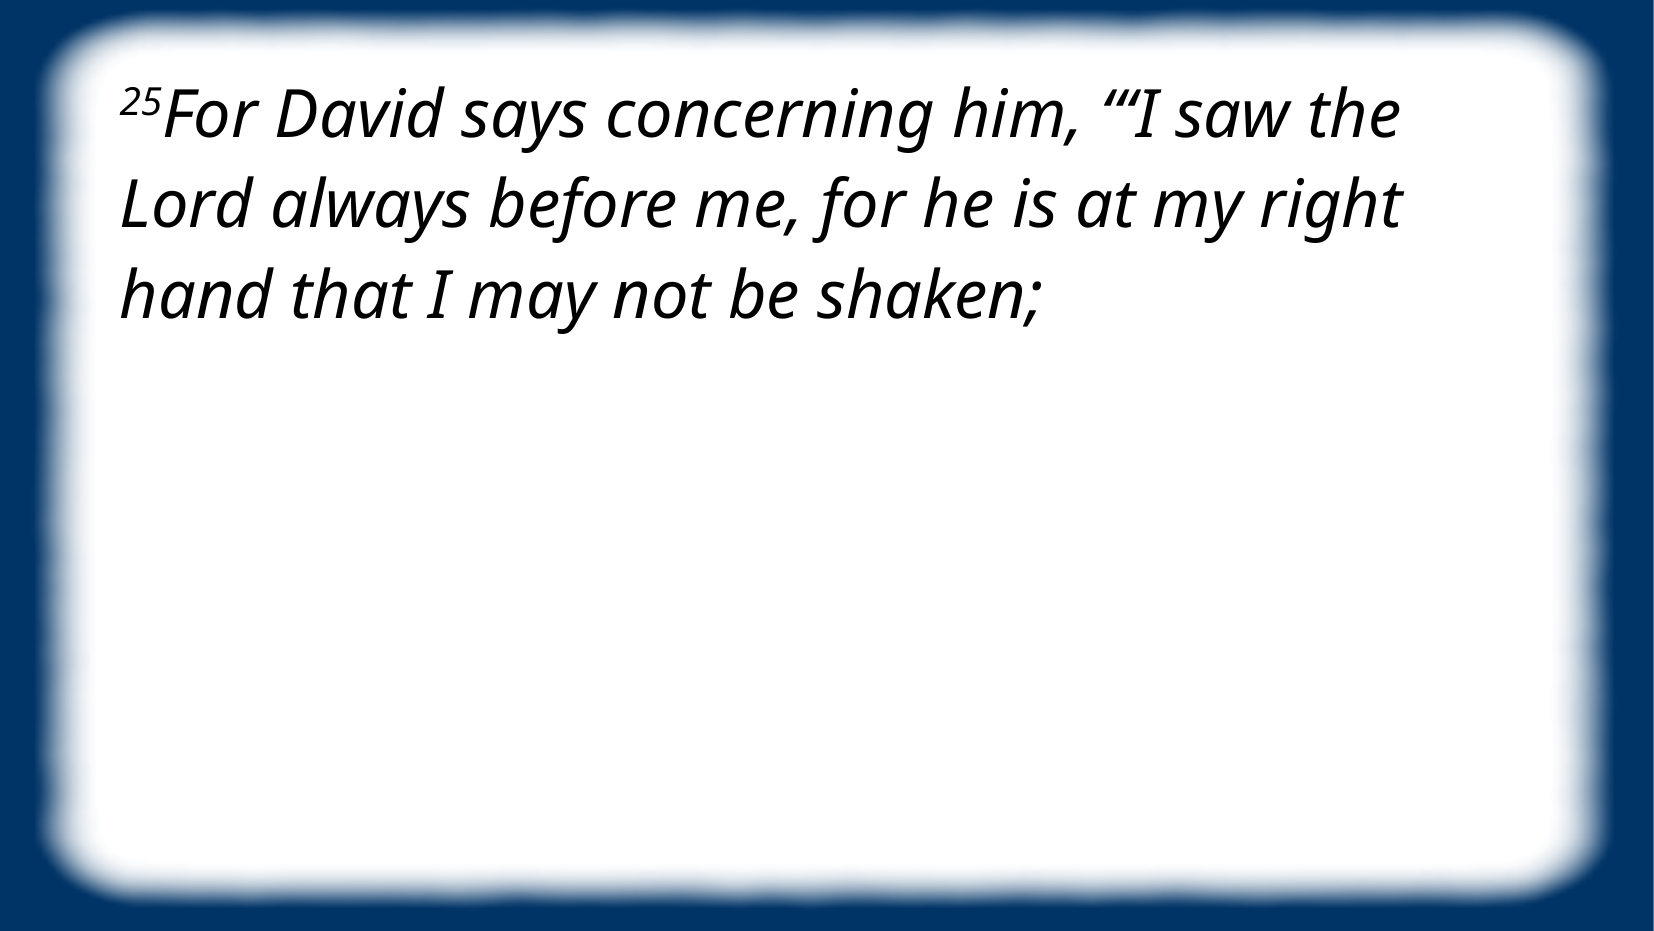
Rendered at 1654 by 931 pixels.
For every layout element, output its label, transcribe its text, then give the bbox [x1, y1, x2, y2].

picture [0, 0, 1654, 931]
text_box 25For David says concerning him, “‘I saw the Lord always before me, for he is at my right hand that I may not be shaken; [104, 58, 1545, 376]
